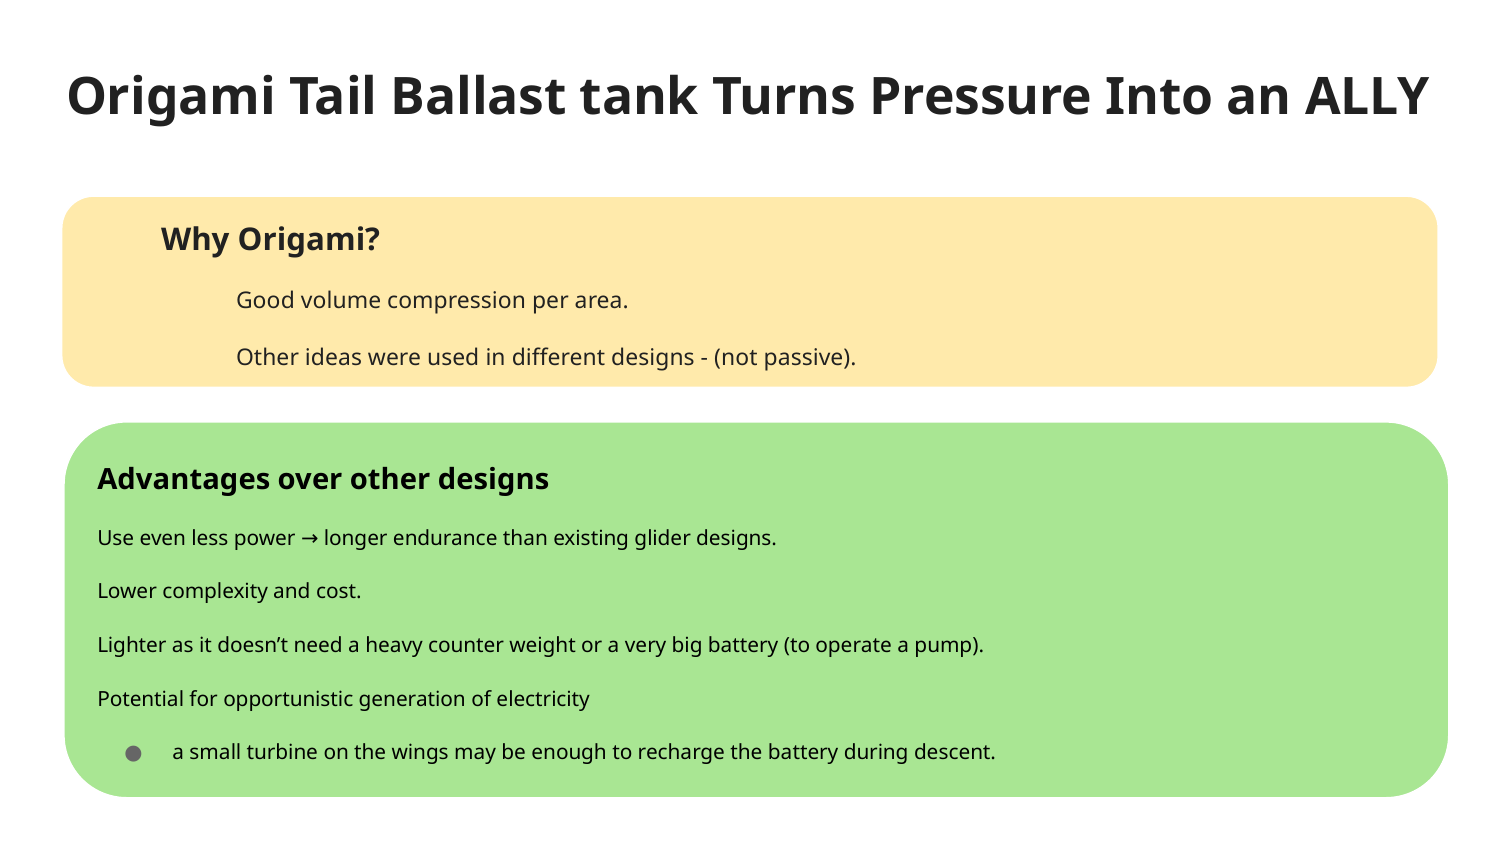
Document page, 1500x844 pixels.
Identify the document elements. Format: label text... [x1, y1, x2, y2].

text_box Advantages over other designs Use even less power → longer endurance than existing glider designs. Lower complexity and cost. Lighter as it doesn’t need a heavy counter weight or a very big battery (to operate a pump). Potential for opportunistic generation of electricity a small turbine on the wings may be enough to recharge the battery during descent. [63, 421, 1449, 798]
text_box Why Origami? Good volume compression per area. Other ideas were used in different designs - (not passive). [61, 196, 1439, 388]
title Origami Tail Ballast tank Turns Pressure Into an ALLY [51, 48, 1449, 180]
